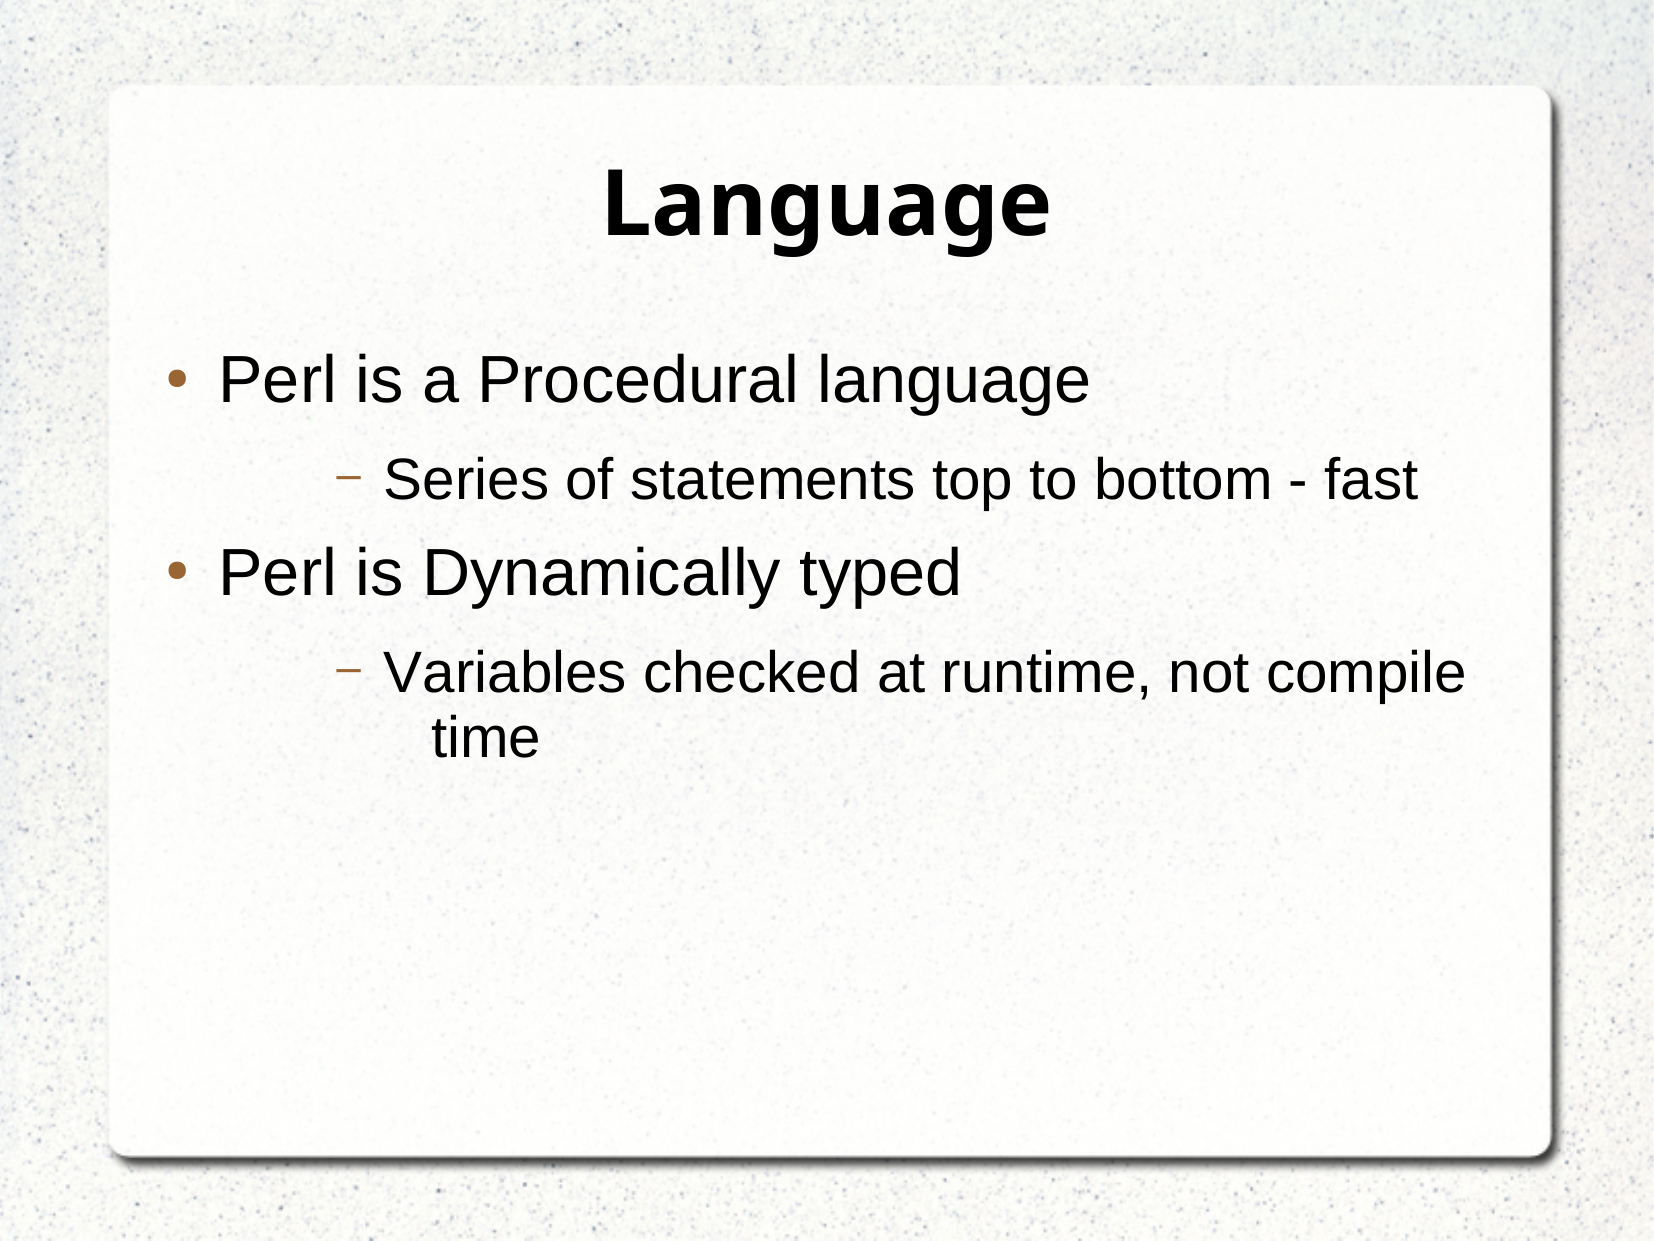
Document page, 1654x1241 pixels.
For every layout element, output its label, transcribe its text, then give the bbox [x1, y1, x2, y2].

title Language [118, 96, 1536, 304]
list Perl is a Procedural language Series of statements top to bottom - fast Perl is Dynamically typed Variables checked at runtime, not compile time [147, 342, 1506, 978]
picture [0, 0, 1654, 1241]
